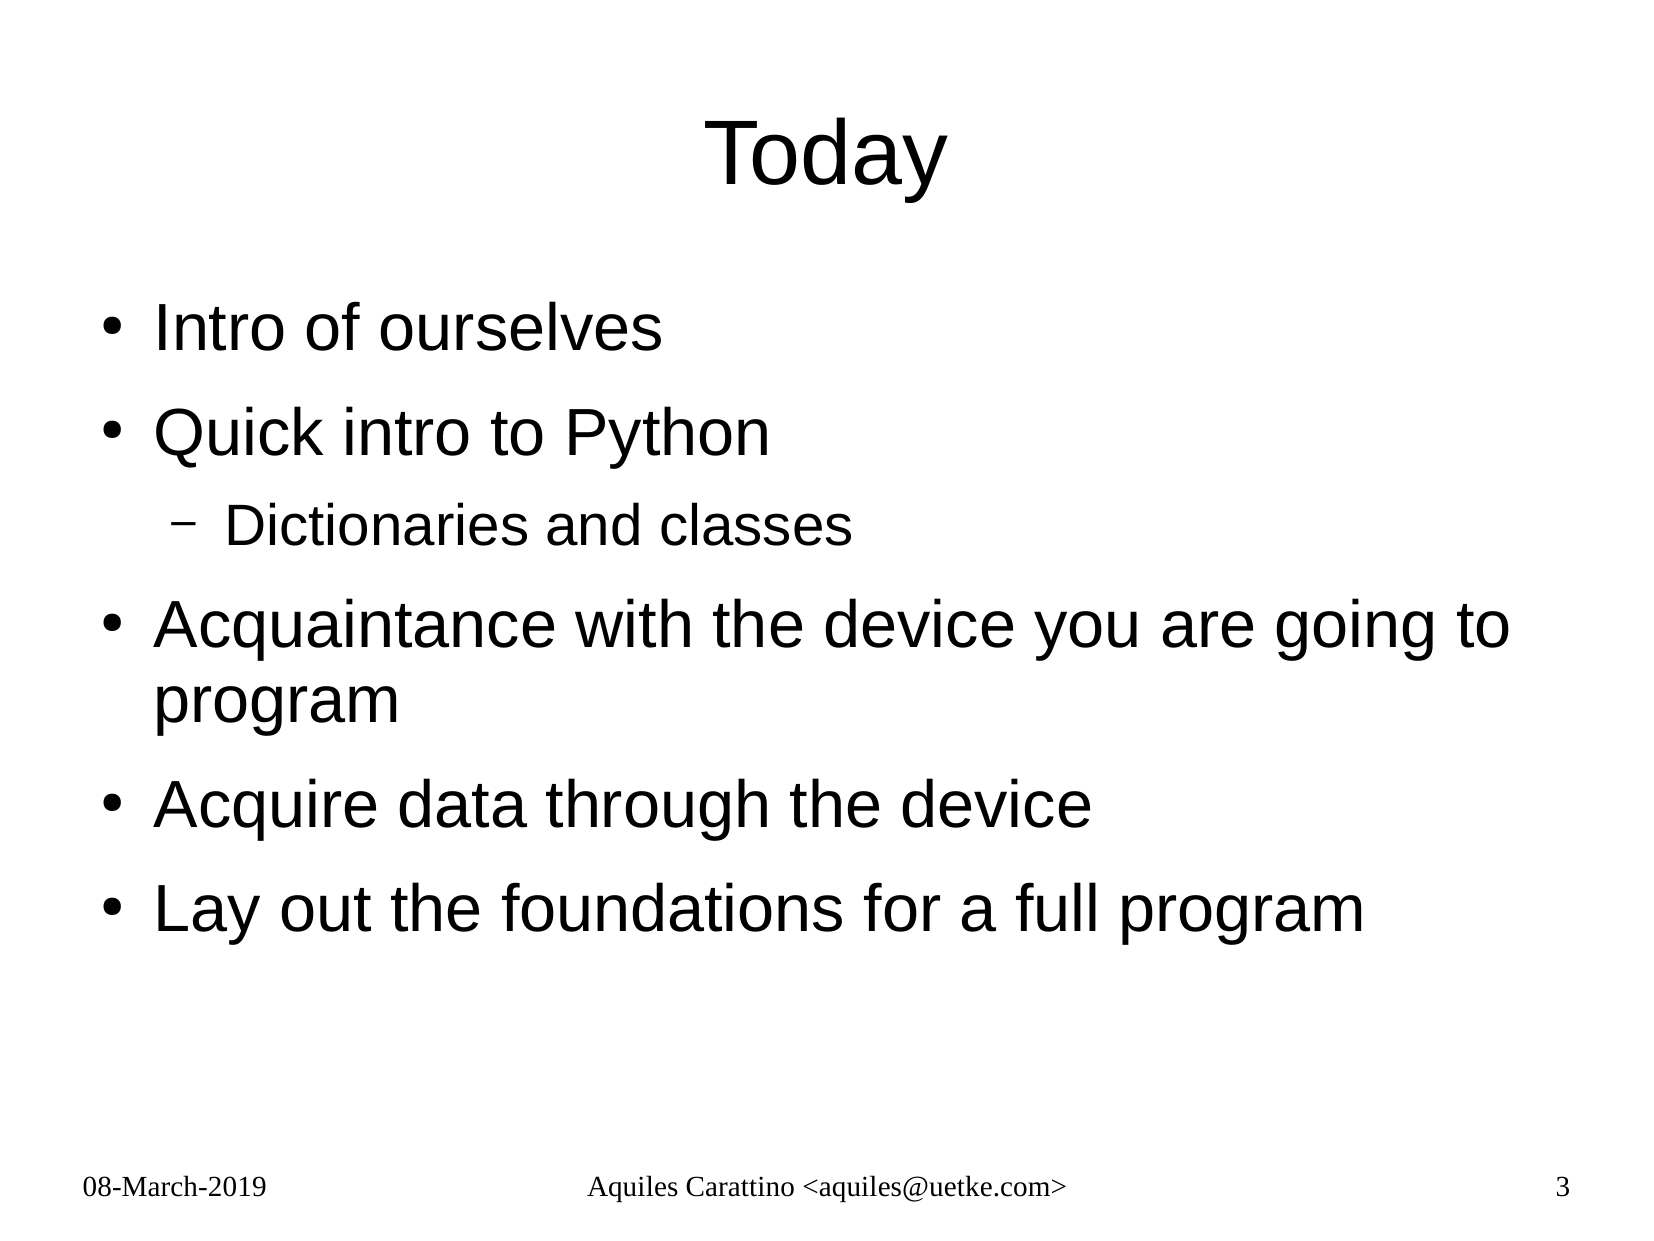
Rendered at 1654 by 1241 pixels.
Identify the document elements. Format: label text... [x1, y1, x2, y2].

title Today [82, 49, 1571, 257]
list Intro of ourselves Quick intro to Python Dictionaries and classes Acquaintance with the device you are going to program Acquire data through the device Lay out the foundations for a full program [82, 290, 1571, 1010]
